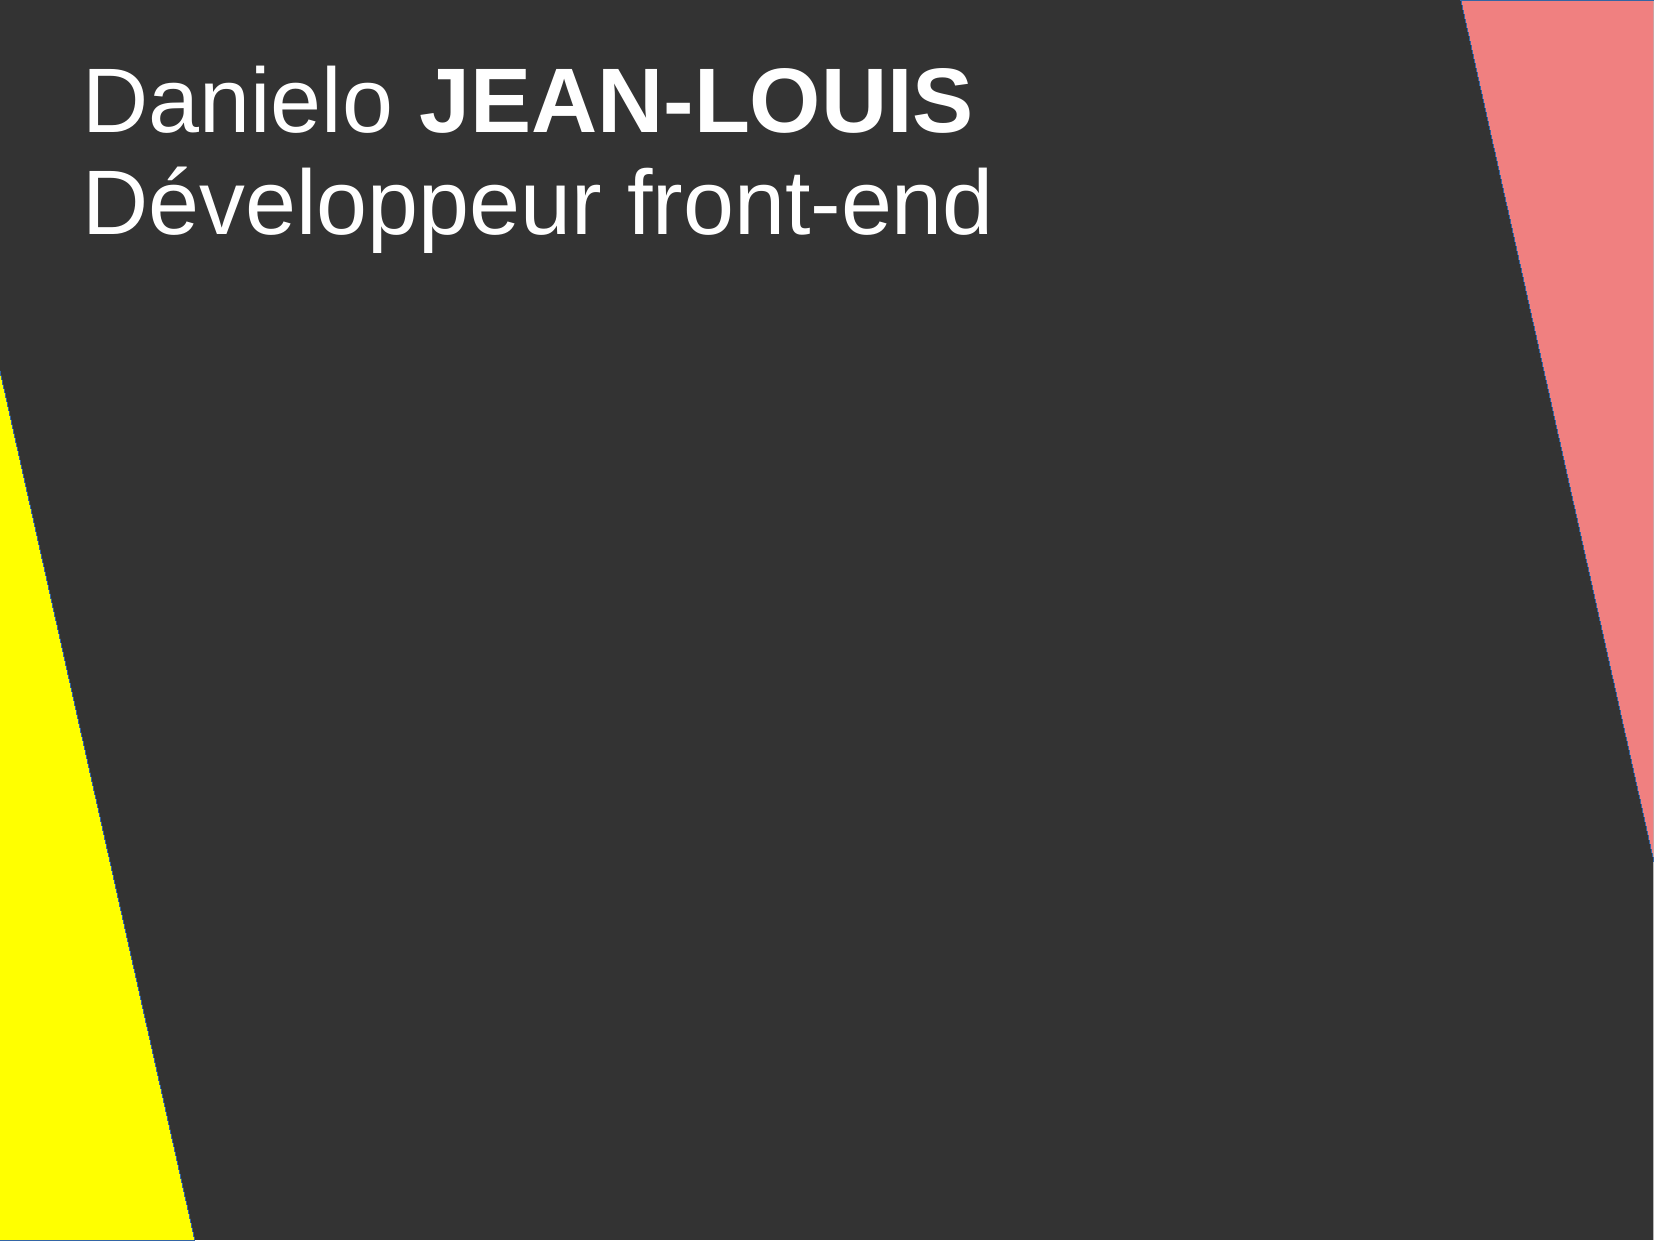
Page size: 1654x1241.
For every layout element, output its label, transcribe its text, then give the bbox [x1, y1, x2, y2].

text_box [0, 370, 195, 1241]
text_box [1460, 0, 1654, 862]
subtitle Danielo JEAN-LOUIS Développeur front-end [82, 49, 1571, 1010]
